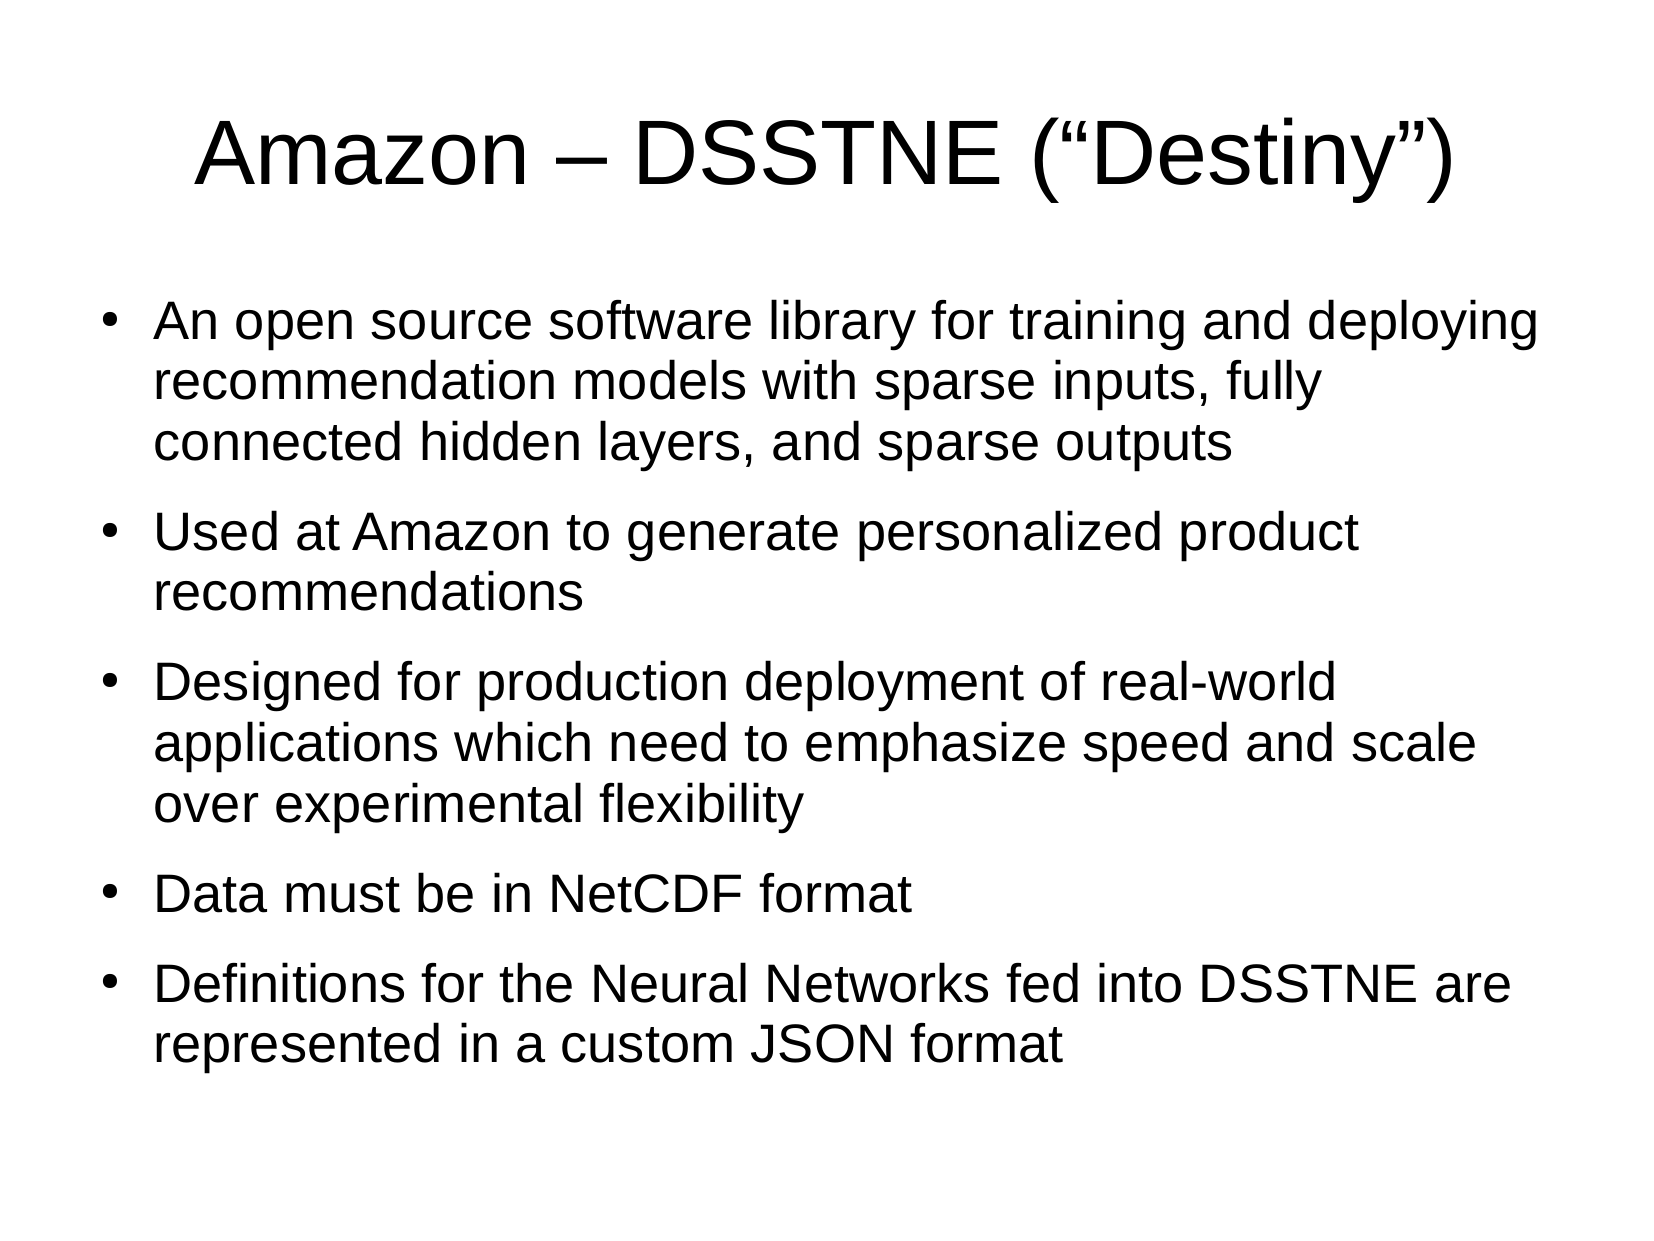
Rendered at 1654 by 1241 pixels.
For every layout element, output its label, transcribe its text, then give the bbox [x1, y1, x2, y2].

title Amazon – DSSTNE (“Destiny”) [82, 49, 1571, 257]
list An open source software library for training and deploying recommendation models with sparse inputs, fully connected hidden layers, and sparse outputs Used at Amazon to generate personalized product recommendations Designed for production deployment of real-world applications which need to emphasize speed and scale over experimental flexibility Data must be in NetCDF format Definitions for the Neural Networks fed into DSSTNE are represented in a custom JSON format [82, 290, 1571, 1109]
